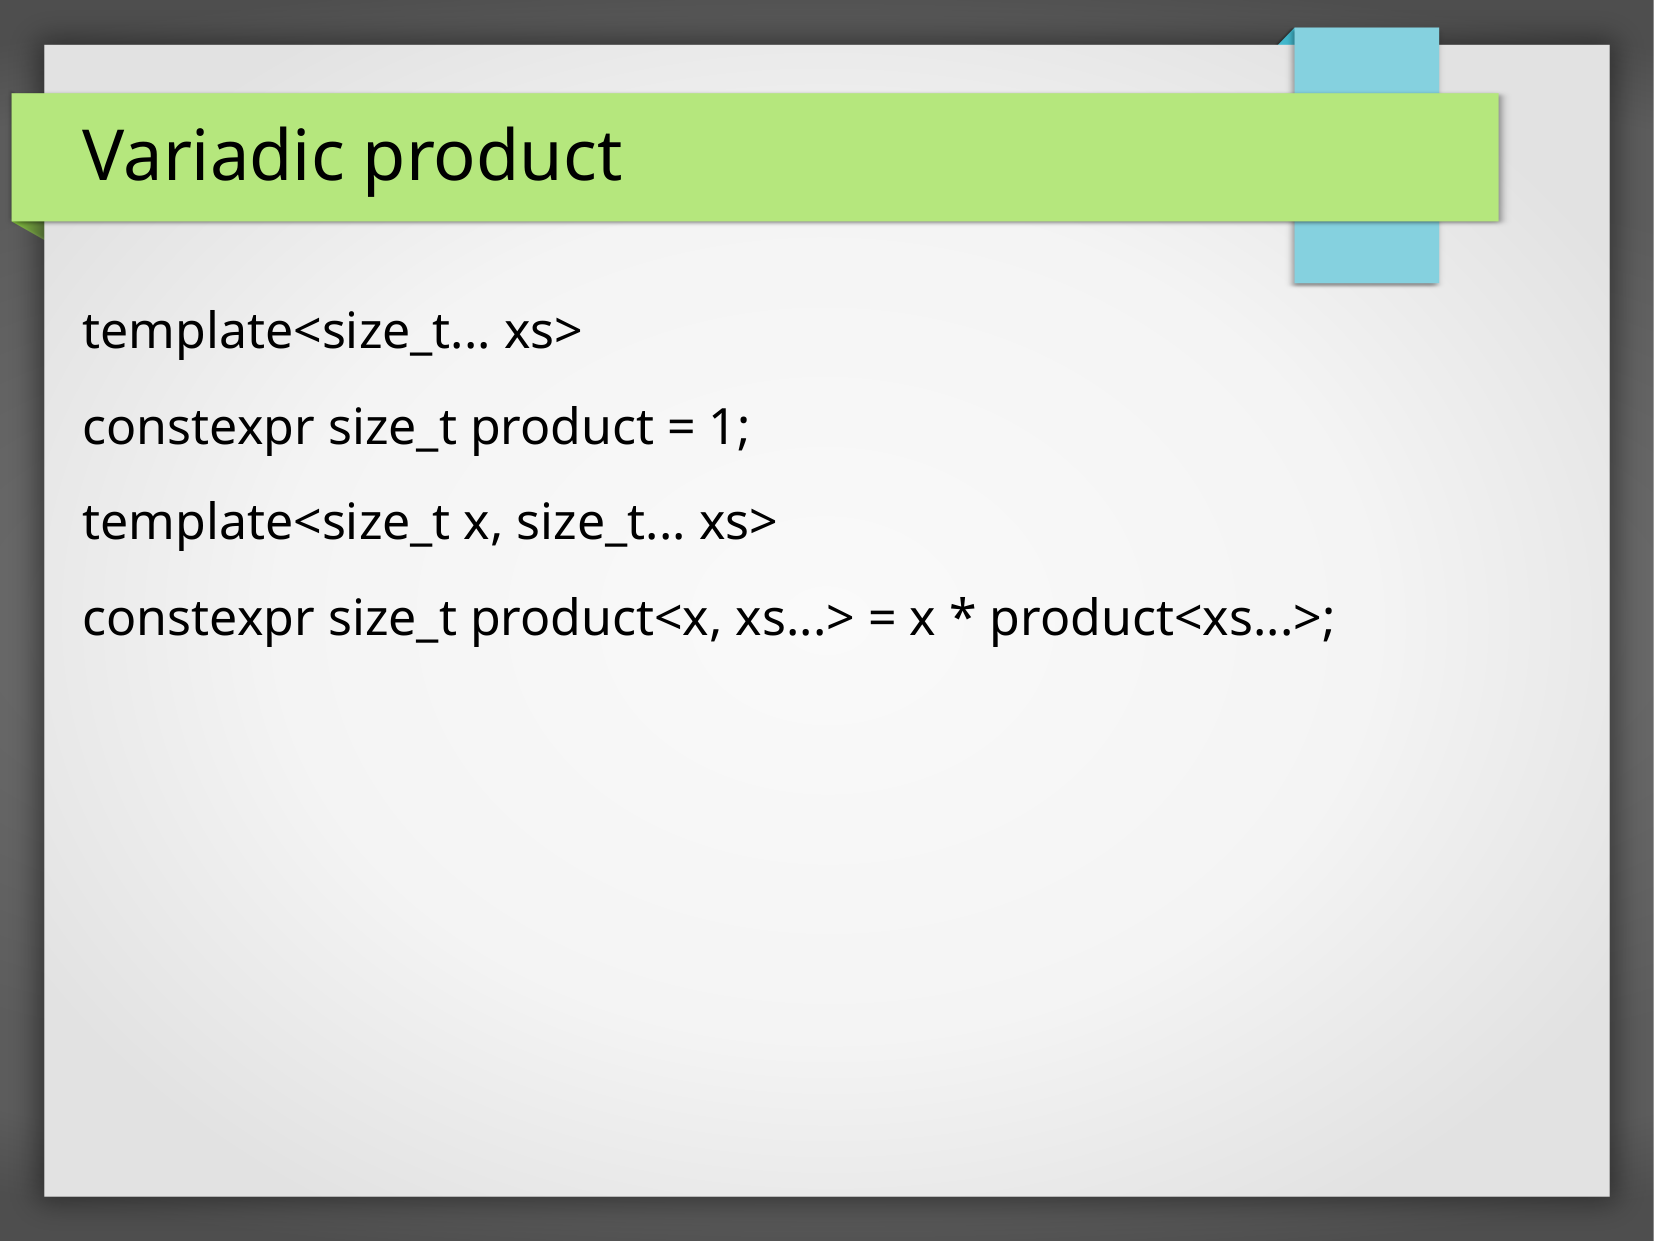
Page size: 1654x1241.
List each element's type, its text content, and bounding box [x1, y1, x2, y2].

title Variadic product [82, 94, 1264, 213]
picture [0, 0, 1654, 1241]
list template<size_t... xs> constexpr size_t product = 1; template<size_t x, size_t... xs> constexpr size_t product<x, xs...> = x * product<xs...>; [82, 295, 1571, 1015]
